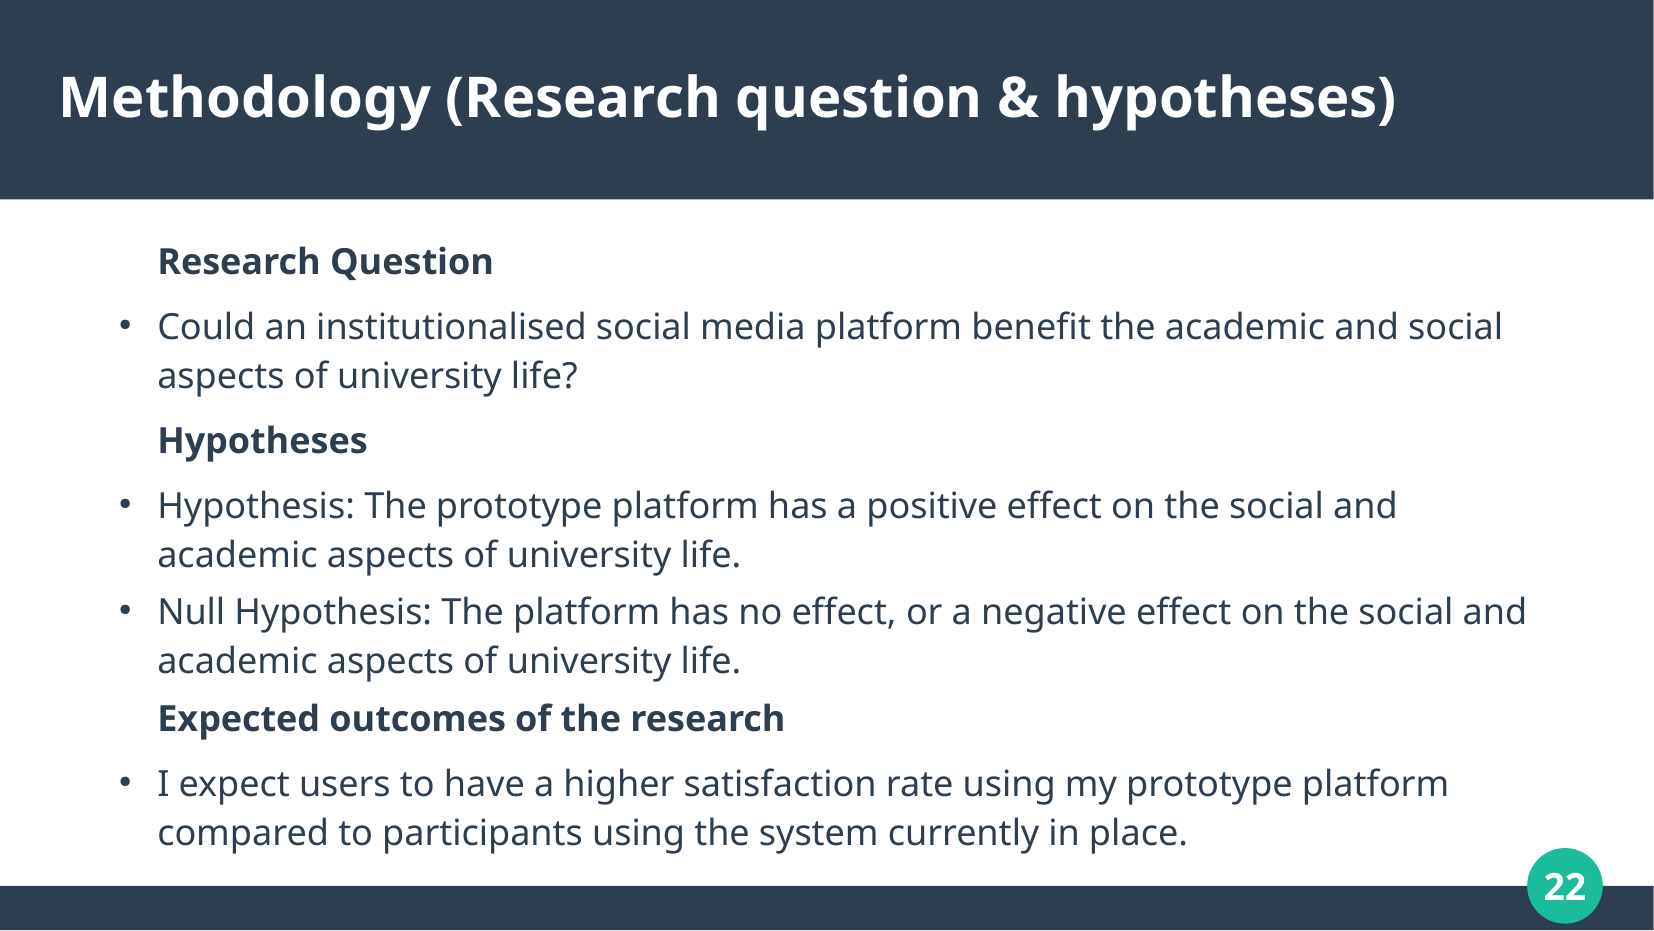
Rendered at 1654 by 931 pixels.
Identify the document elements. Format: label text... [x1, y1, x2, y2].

list Research Question Could an institutionalised social media platform benefit the academic and social aspects of university life? Hypotheses Hypothesis: The prototype platform has a positive effect on the social and academic aspects of university life. Null Hypothesis: The platform has no effect, or a negative effect on the social and academic aspects of university life. Expected outcomes of the research I expect users to have a higher satisfaction rate using my prototype platform compared to participants using the system currently in place. [106, 236, 1565, 857]
title Methodology (Research question & hypotheses) [59, 37, 1595, 156]
